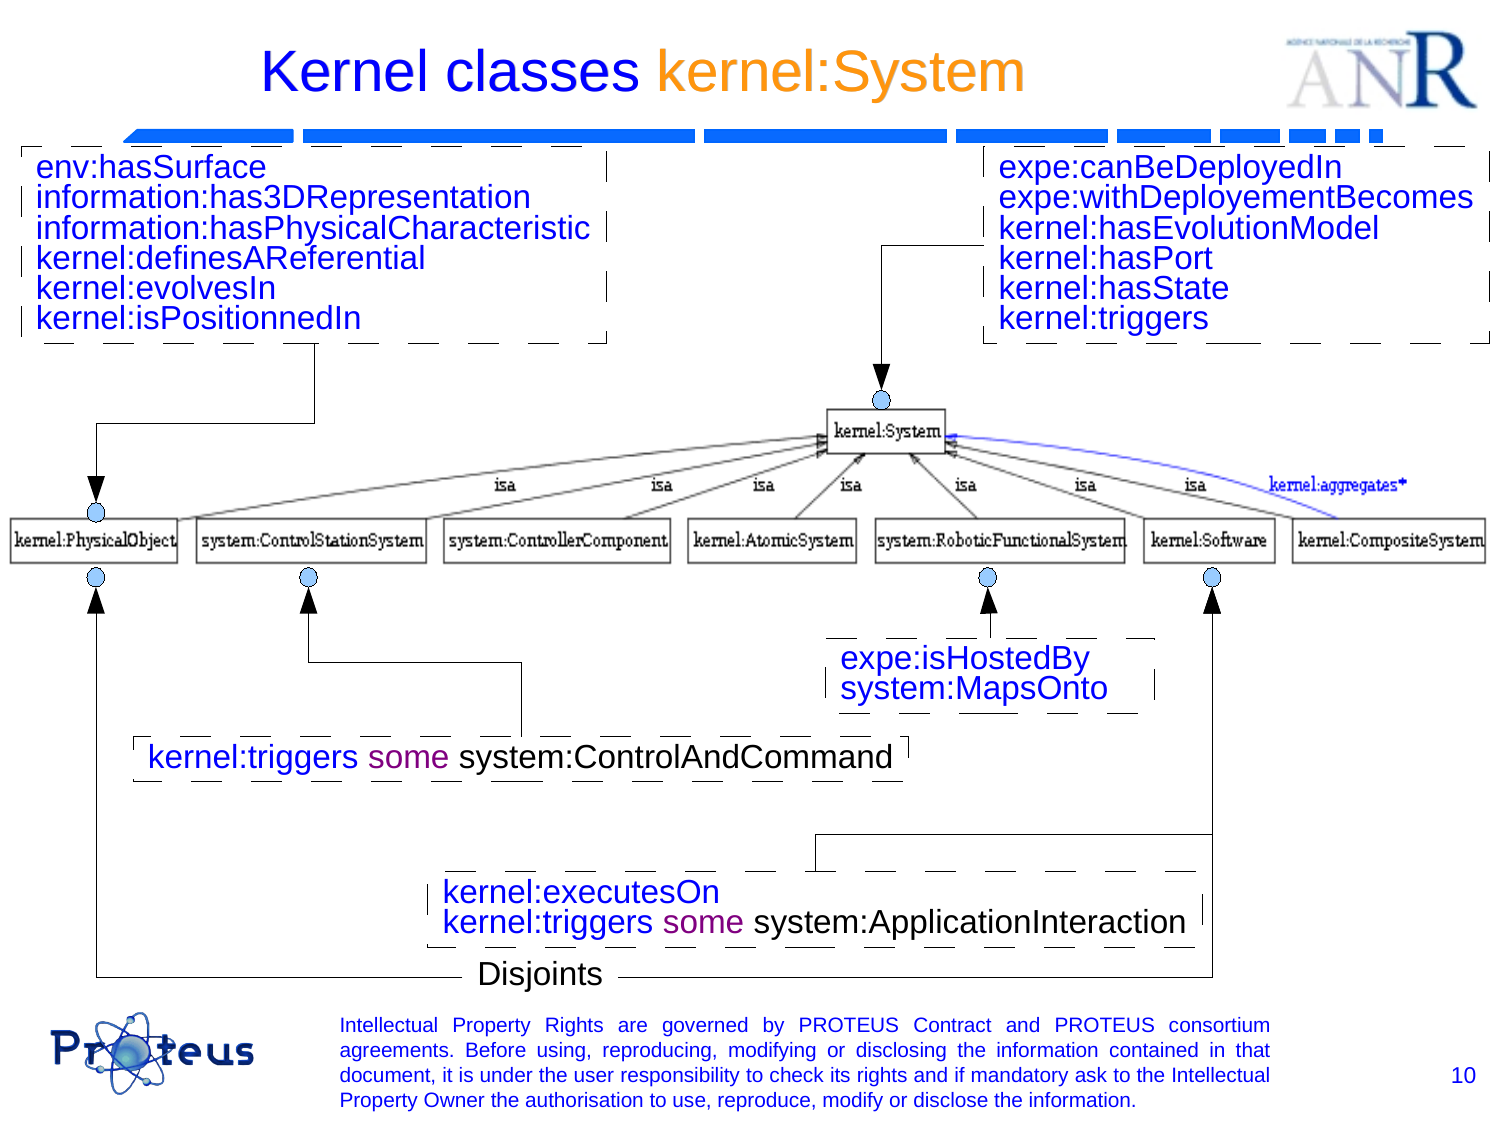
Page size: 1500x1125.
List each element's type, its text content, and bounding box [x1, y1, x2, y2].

text_box expe:isHostedBy system:MapsOnto [825, 638, 1155, 714]
text_box [87, 502, 105, 523]
text_box [872, 390, 891, 410]
picture [35, 1003, 272, 1101]
text_box [1203, 567, 1221, 587]
text_box kernel:triggers some system:ControlAndCommand [133, 736, 909, 782]
text_box [86, 567, 105, 587]
text_box Disjoints [462, 954, 619, 1000]
picture [1281, 27, 1484, 115]
text_box kernel:executesOn kernel:triggers some system:ApplicationInteraction [427, 871, 1203, 948]
text_box [299, 567, 318, 587]
text_box env:hasSurface information:has3DRepresentation information:hasPhysicalCharacteristic kernel:definesAReferential kernel:evolvesIn kernel:isPositionnedIn [21, 146, 607, 344]
title Kernel classes kernel:System [23, 11, 1264, 130]
picture [0, 386, 1500, 595]
text_box [978, 567, 997, 587]
text_box expe:canBeDeployedIn expe:withDeployementBecomes kernel:hasEvolutionModel kernel:hasPort kernel:hasState kernel:triggers [983, 146, 1490, 344]
